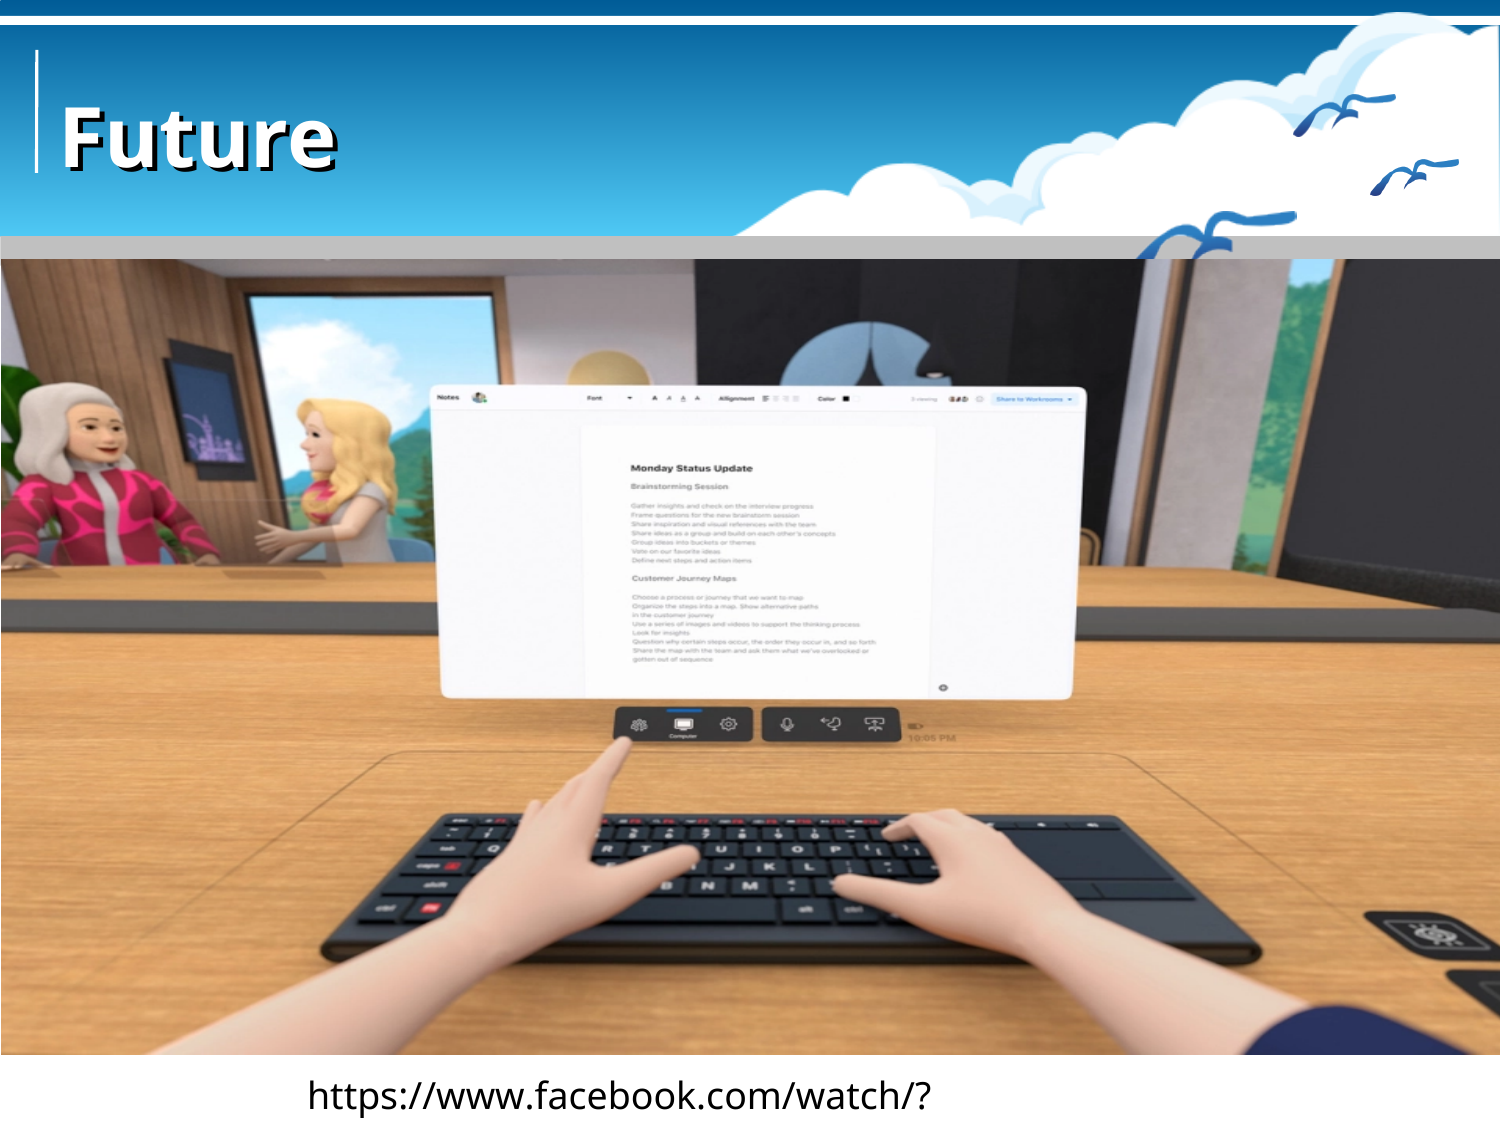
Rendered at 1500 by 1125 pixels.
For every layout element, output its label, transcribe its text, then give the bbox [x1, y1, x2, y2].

picture [1, 12, 1500, 1055]
title Future [59, 86, 1465, 186]
text_box https://www.facebook.com/watch/?v=282623437072819 [307, 1069, 1205, 1107]
